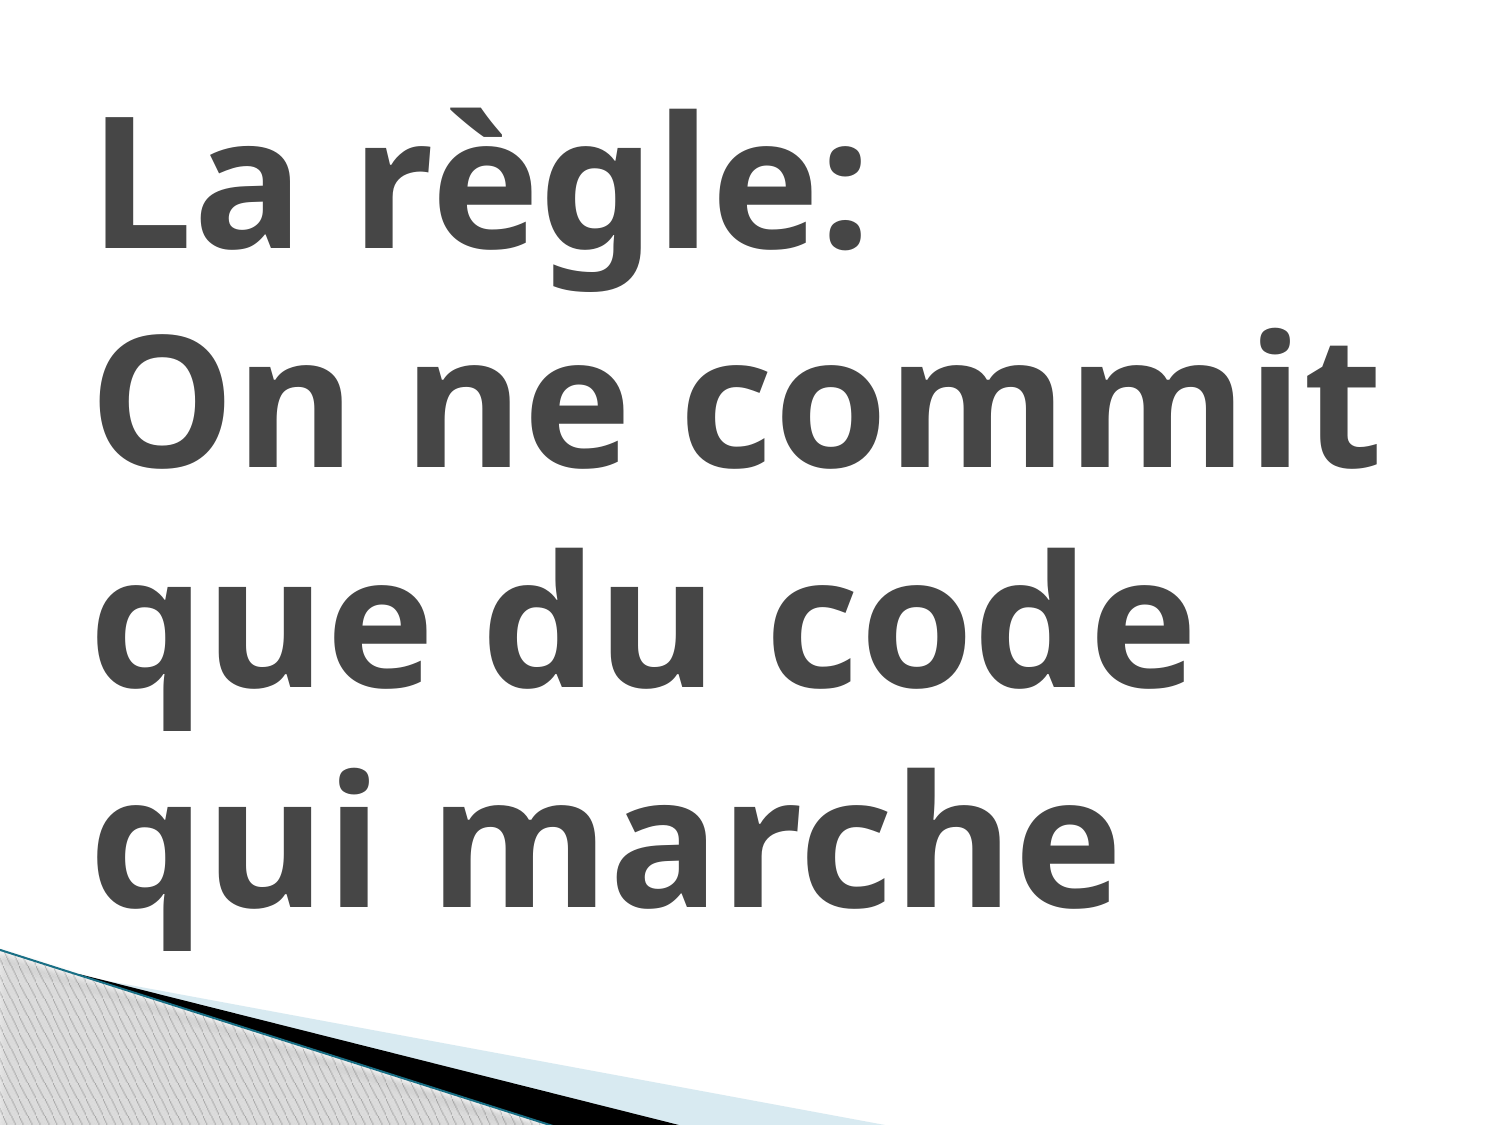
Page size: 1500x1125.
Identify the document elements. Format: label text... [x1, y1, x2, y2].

title La règle: On ne commit que du code qui marche [75, 45, 1425, 965]
